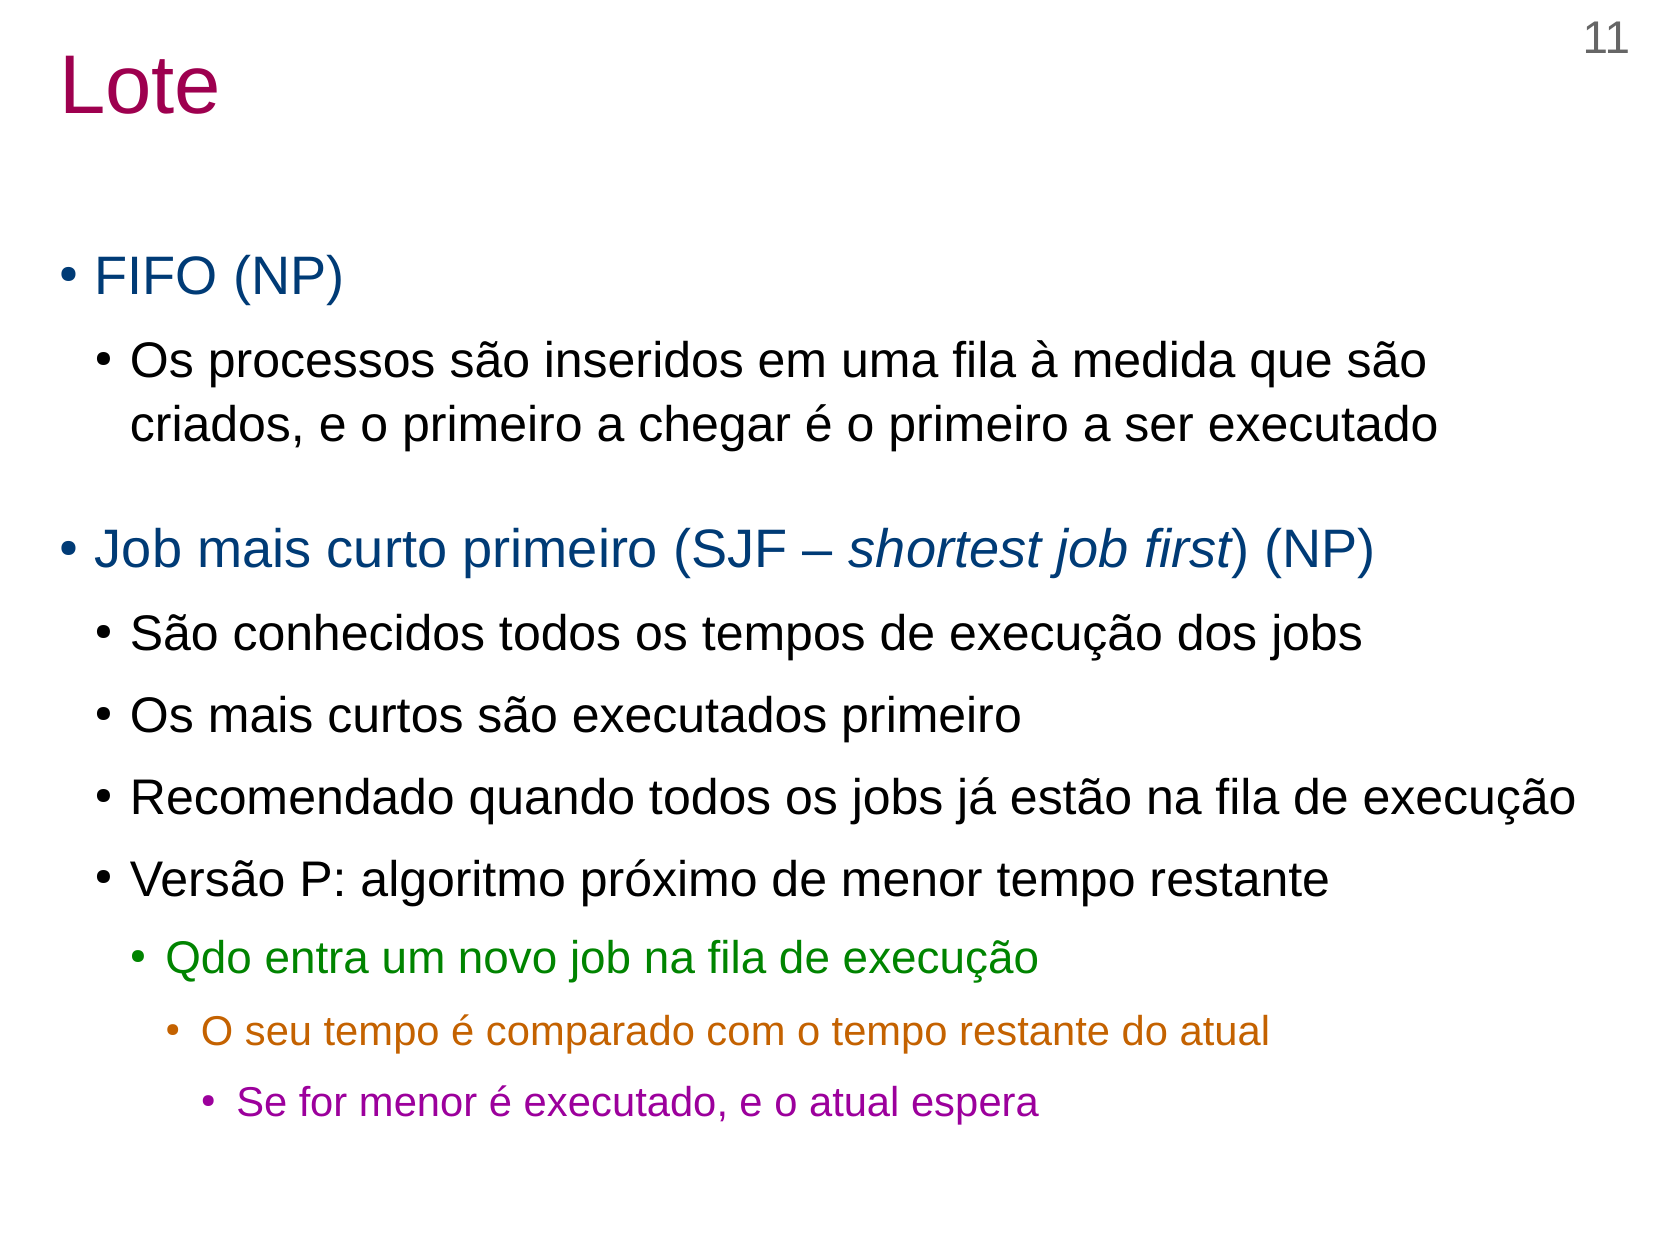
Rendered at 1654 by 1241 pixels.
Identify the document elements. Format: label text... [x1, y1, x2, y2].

title Lote [59, 29, 1595, 148]
list FIFO (NP) Os processos são inseridos em uma fila à medida que são criados, e o primeiro a chegar é o primeiro a ser executado Job mais curto primeiro (SJF – shortest job first) (NP) São conhecidos todos os tempos de execução dos jobs Os mais curtos são executados primeiro Recomendado quando todos os jobs já estão na fila de execução Versão P: algoritmo próximo de menor tempo restante Qdo entra um novo job na fila de execução O seu tempo é comparado com o tempo restante do atual Se for menor é executado, e o atual espera [59, 236, 1595, 1211]
